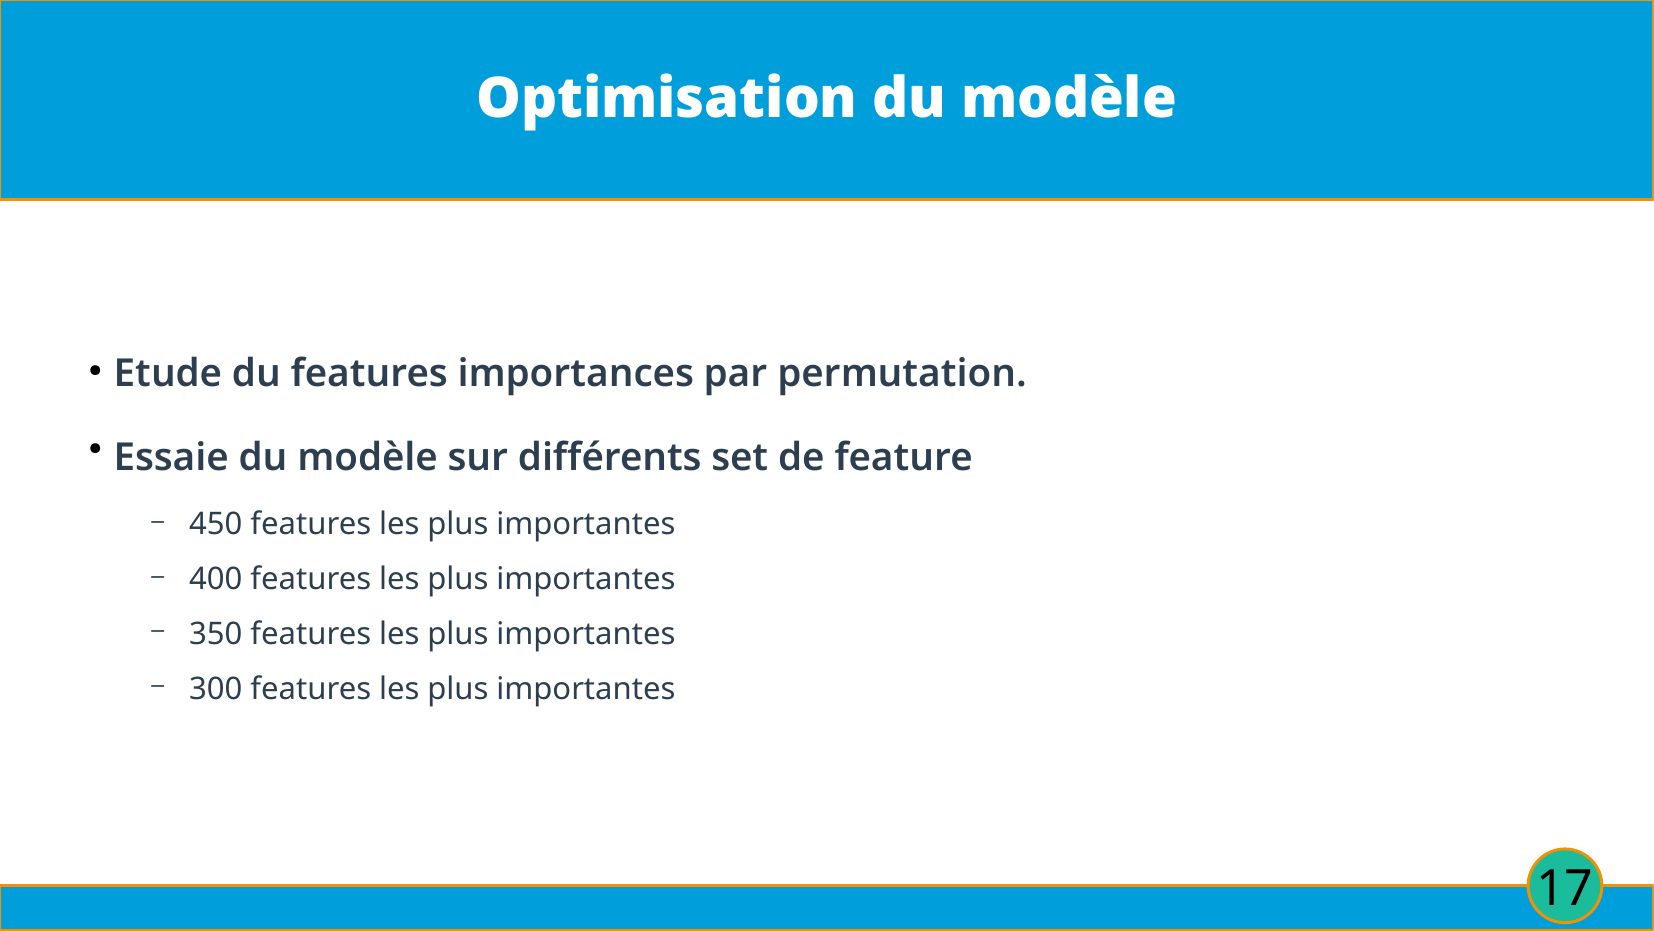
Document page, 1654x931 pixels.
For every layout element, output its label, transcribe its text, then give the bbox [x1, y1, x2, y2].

list Etude du features importances par permutation. Essaie du modèle sur différents set de feature 450 features les plus importantes 400 features les plus importantes 350 features les plus importantes 300 features les plus importantes [88, 169, 1577, 709]
title Optimisation du modèle [59, 37, 1595, 155]
